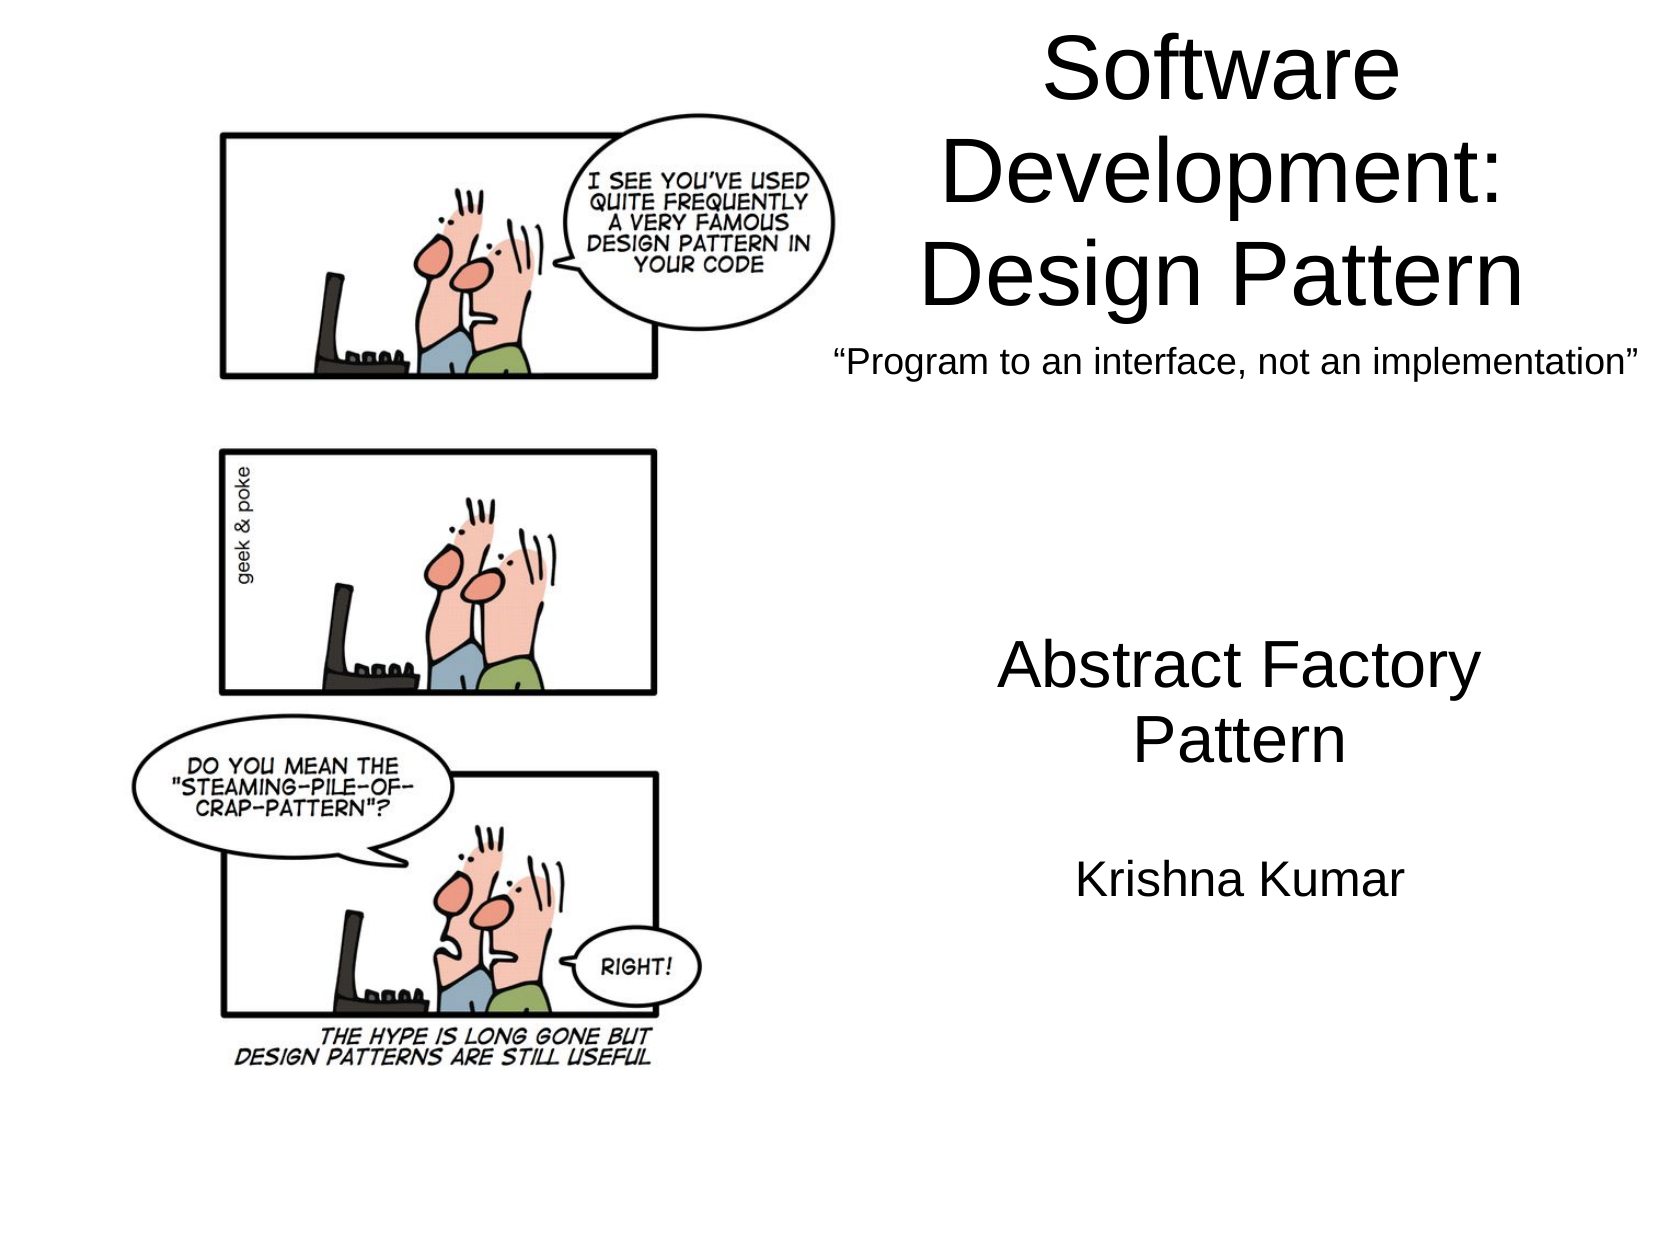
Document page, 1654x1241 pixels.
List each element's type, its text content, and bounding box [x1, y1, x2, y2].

subtitle Abstract Factory Pattern Krishna Kumar [909, 507, 1571, 1027]
title Software Development: Design Pattern [874, 16, 1571, 325]
picture [10, 0, 886, 1239]
text_box “Program to an interface, not an implementation” [818, 332, 1654, 390]
